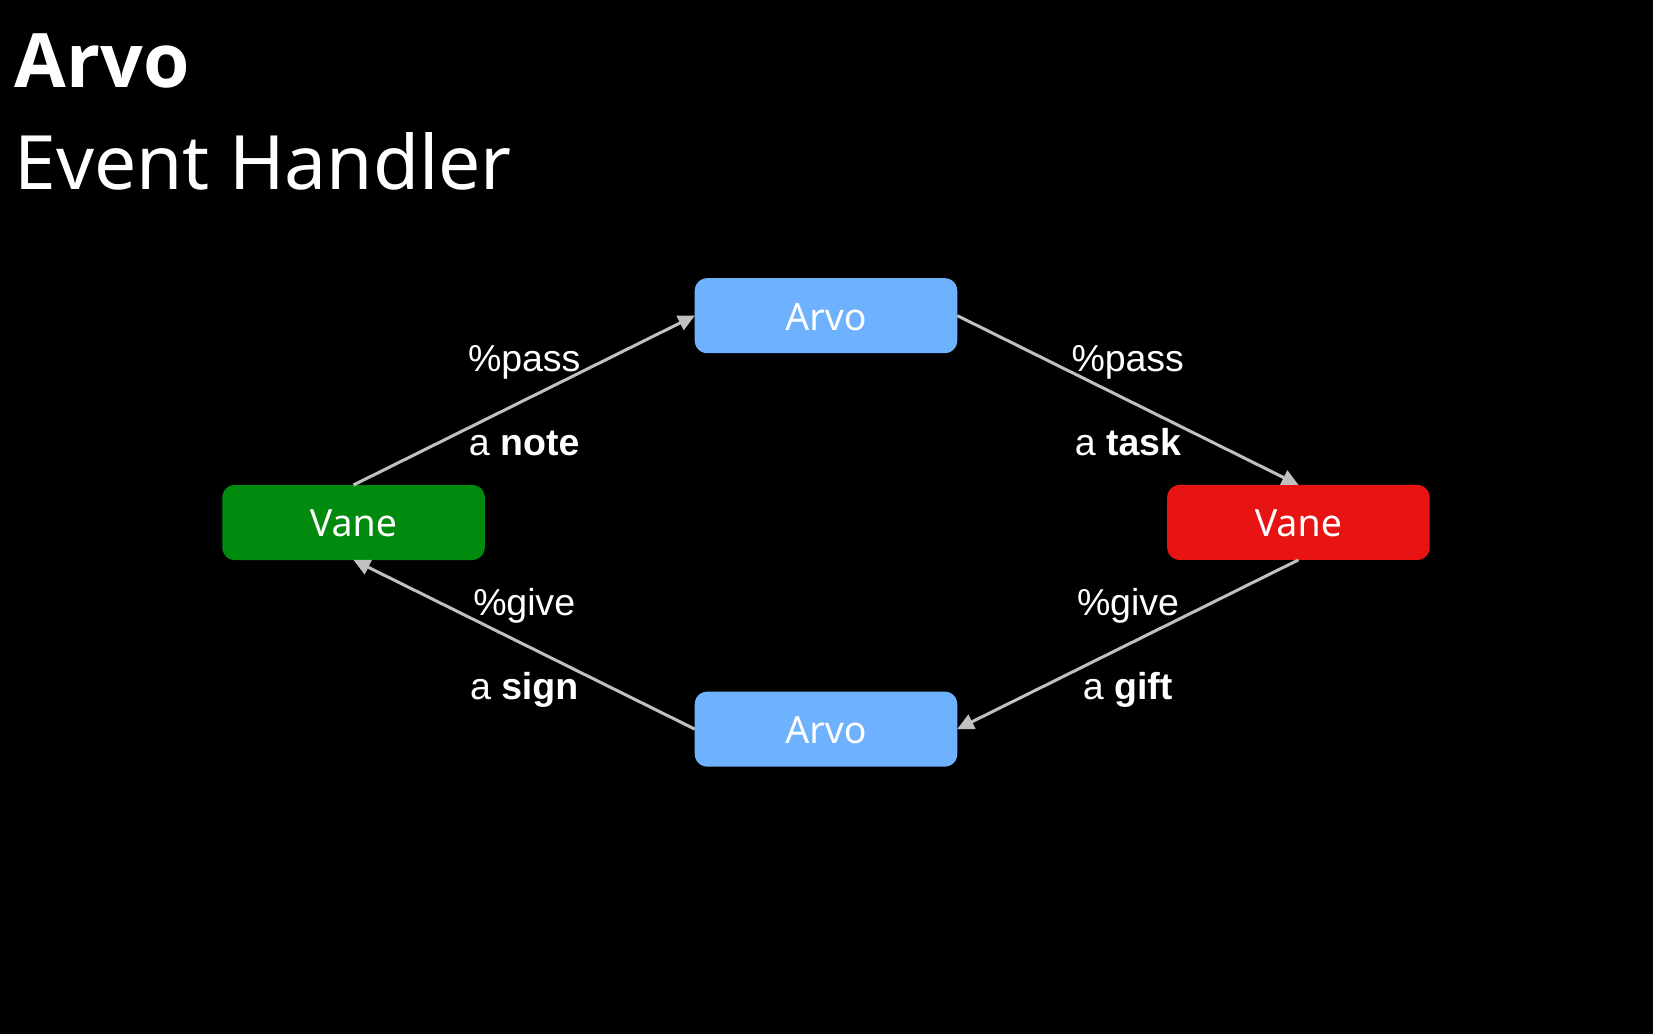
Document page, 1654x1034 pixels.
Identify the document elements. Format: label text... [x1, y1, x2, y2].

text_box Arvo Event Handler [0, 0, 489, 173]
text_box Arvo [694, 278, 958, 354]
text_box Vane [1167, 484, 1430, 560]
text_box Arvo [694, 691, 958, 767]
text_box Vane [222, 484, 485, 561]
